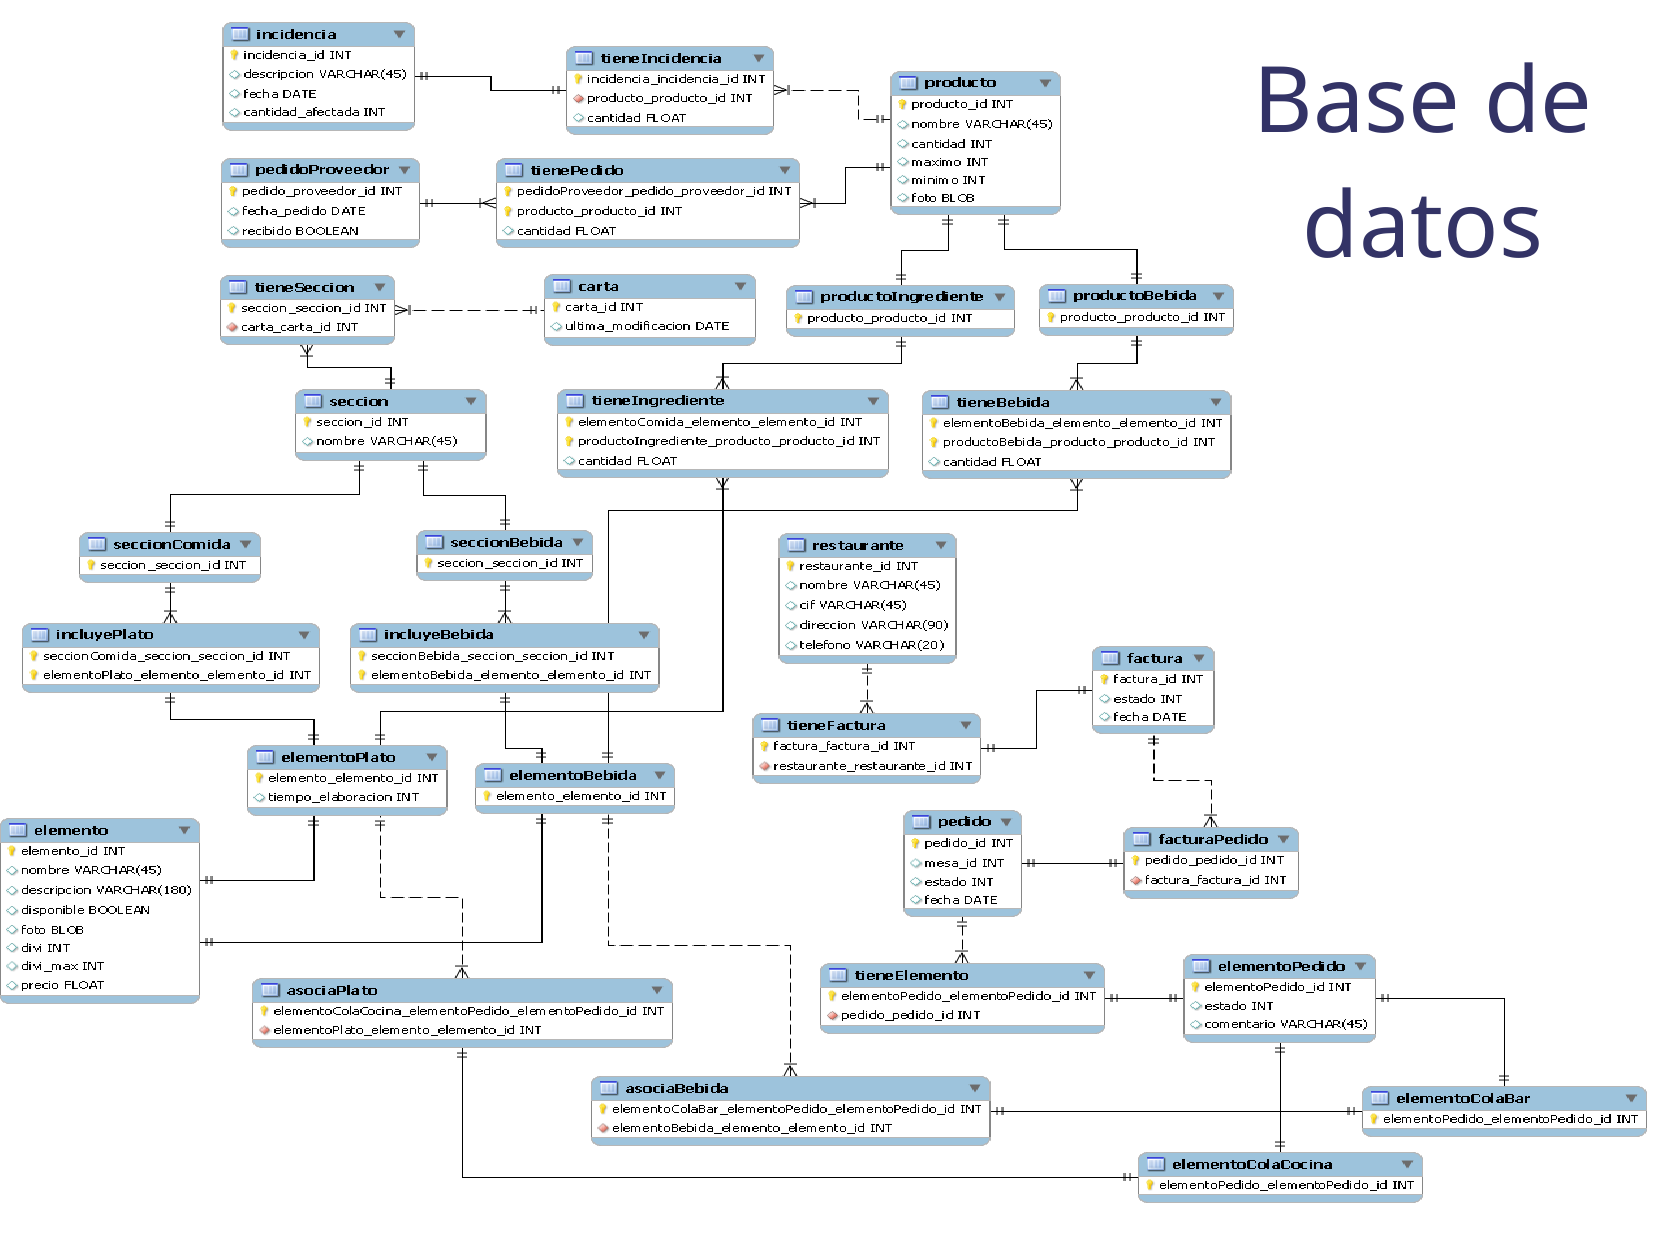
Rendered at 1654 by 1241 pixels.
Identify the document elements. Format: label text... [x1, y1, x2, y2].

title Base de datos [1122, 0, 1654, 321]
picture [0, 0, 1654, 1241]
